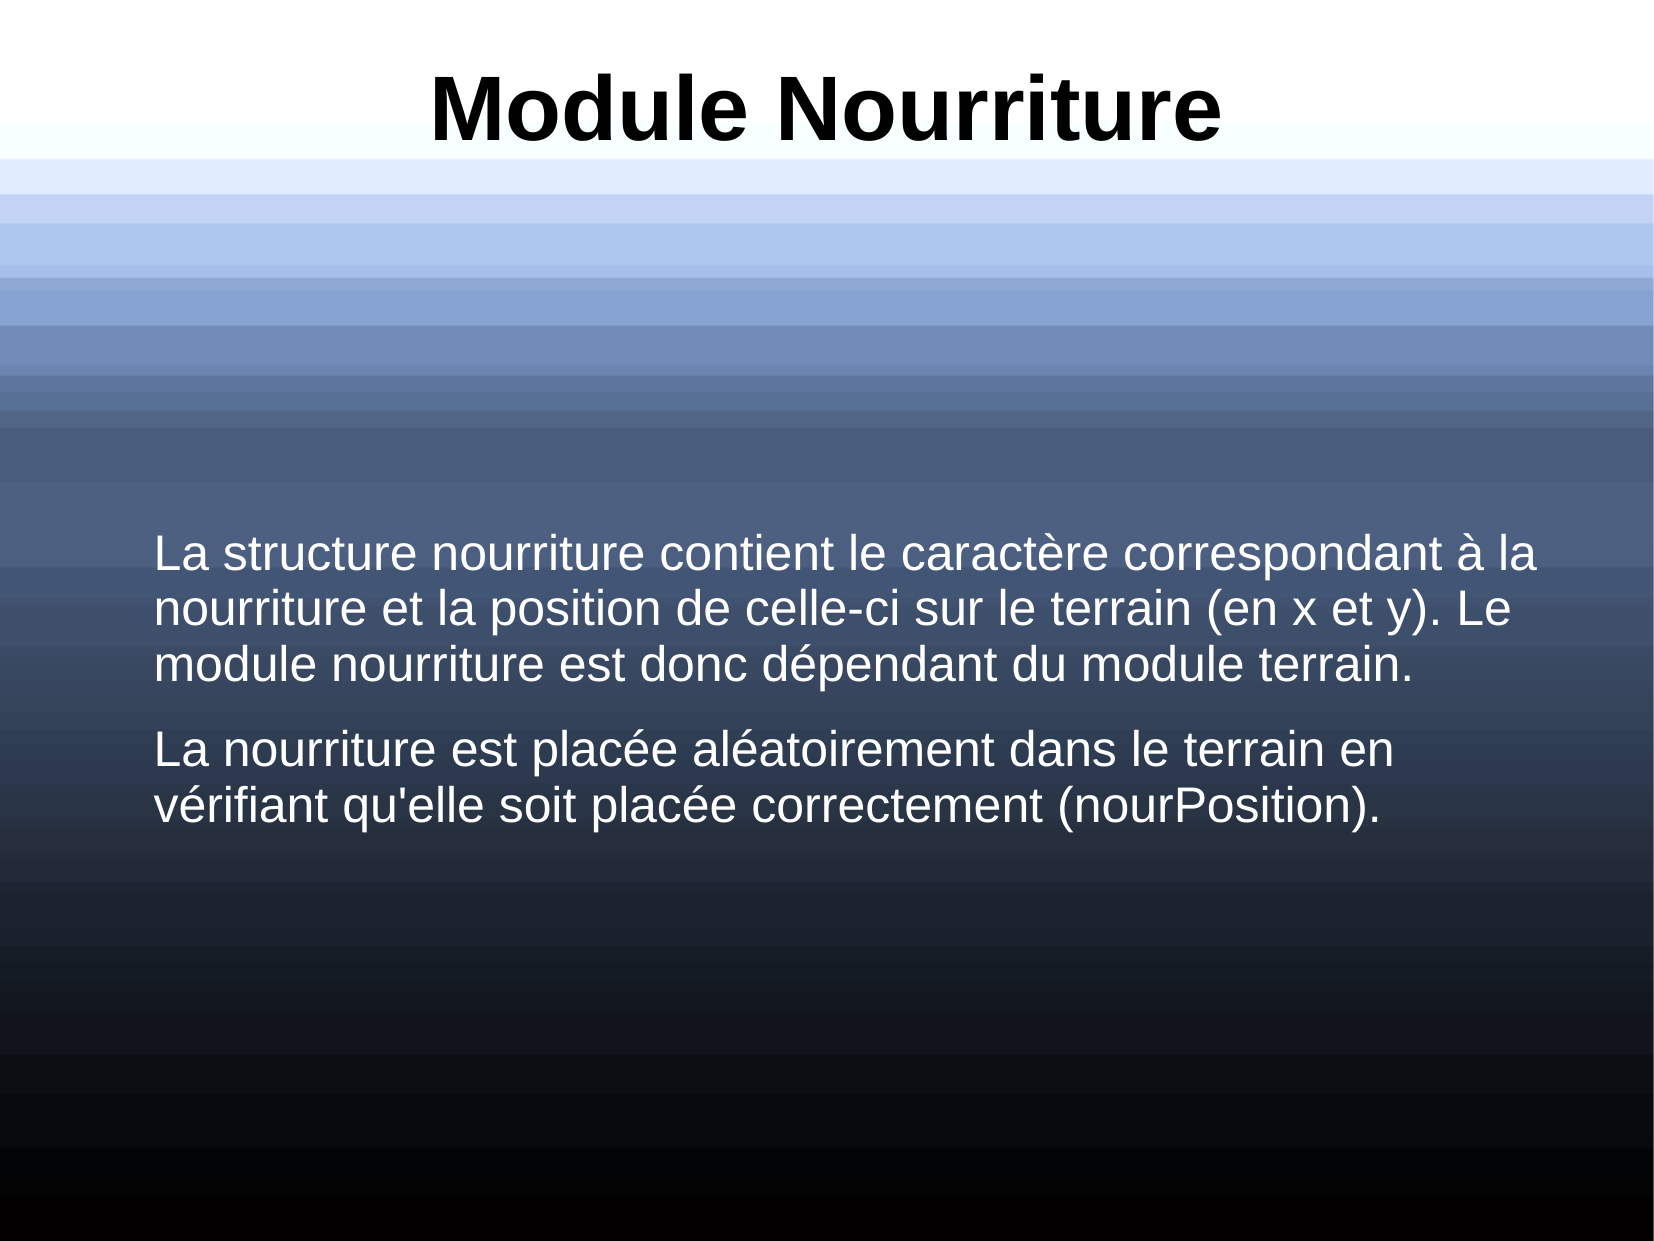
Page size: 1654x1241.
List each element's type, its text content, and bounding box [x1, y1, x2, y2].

list La structure nourriture contient le caractère correspondant à la nourriture et la position de celle-ci sur le terrain (en x et y). Le module nourriture est donc dépendant du module terrain. La nourriture est placée aléatoirement dans le terrain en vérifiant qu'elle soit placée correctement (nourPosition). [82, 354, 1571, 1074]
picture [0, 0, 1654, 1241]
title Module Nourriture [82, 5, 1571, 213]
